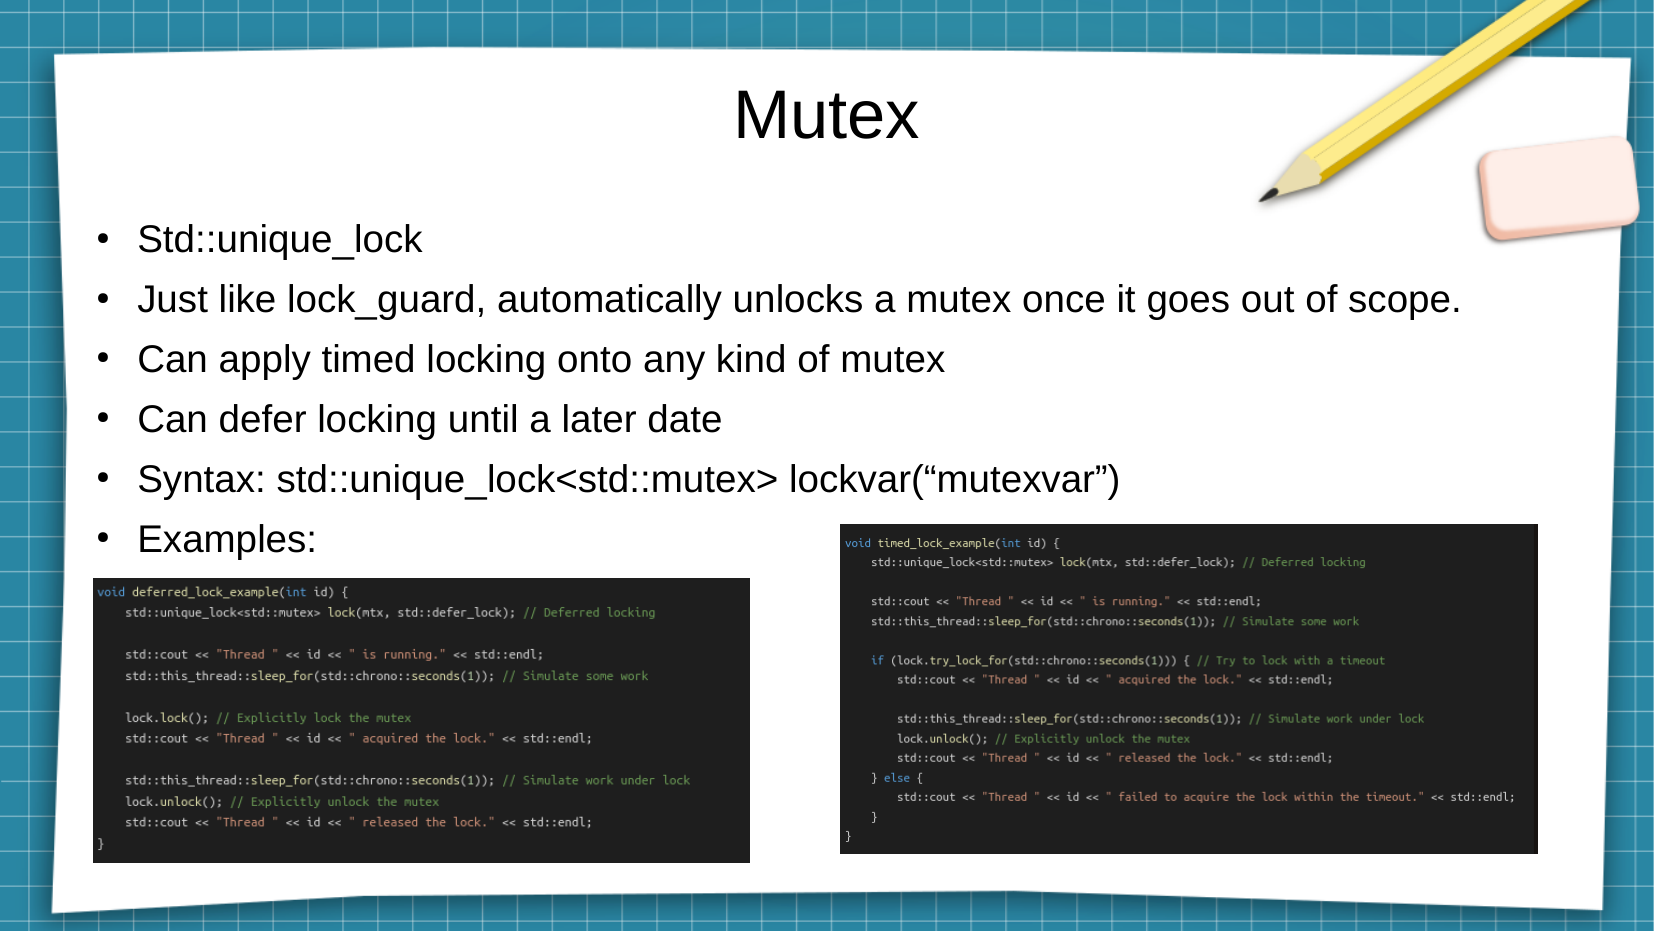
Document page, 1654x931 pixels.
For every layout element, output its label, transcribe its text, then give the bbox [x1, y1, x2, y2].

title Mutex [82, 37, 1571, 193]
list Std::unique_lock Just like lock_guard, automatically unlocks a mutex once it goes out of scope. Can apply timed locking onto any kind of mutex Can defer locking until a later date Syntax: std::unique_lock<std::mutex> lockvar(“mutexvar”) Examples: [82, 217, 1571, 563]
picture [0, 0, 1654, 931]
